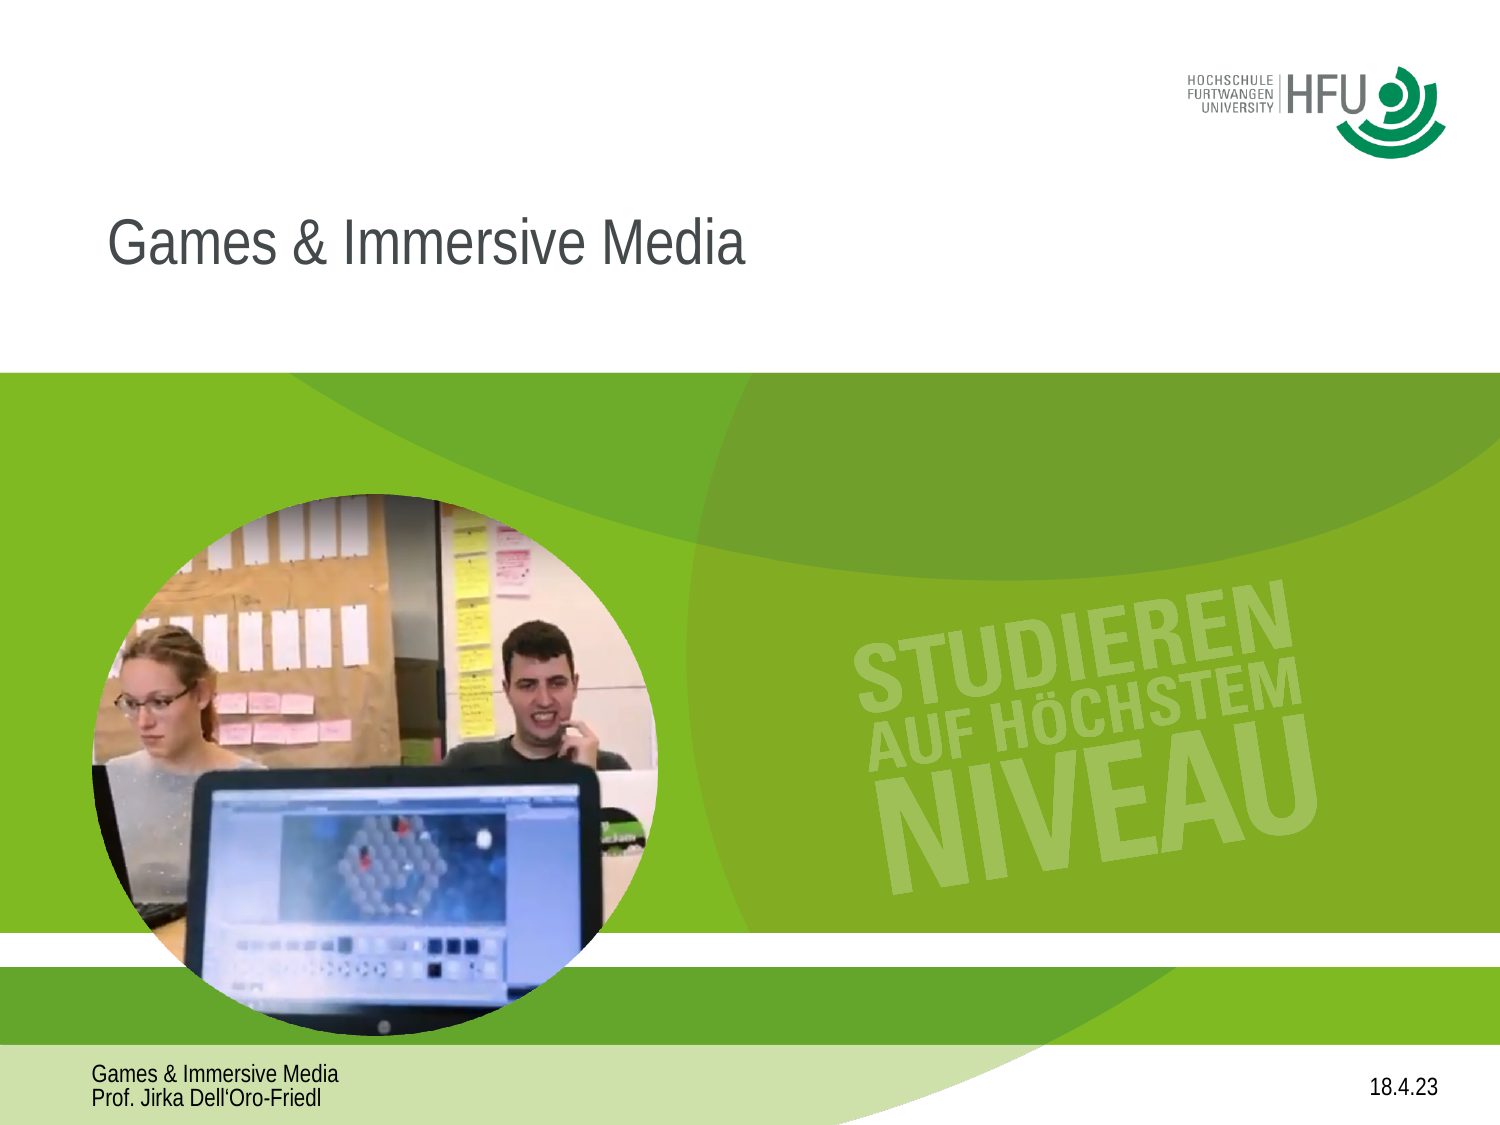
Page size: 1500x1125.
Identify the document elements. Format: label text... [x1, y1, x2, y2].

title Games & Immersive Media [92, 208, 1368, 346]
picture [0, 372, 1500, 1125]
picture [1166, 53, 1454, 164]
